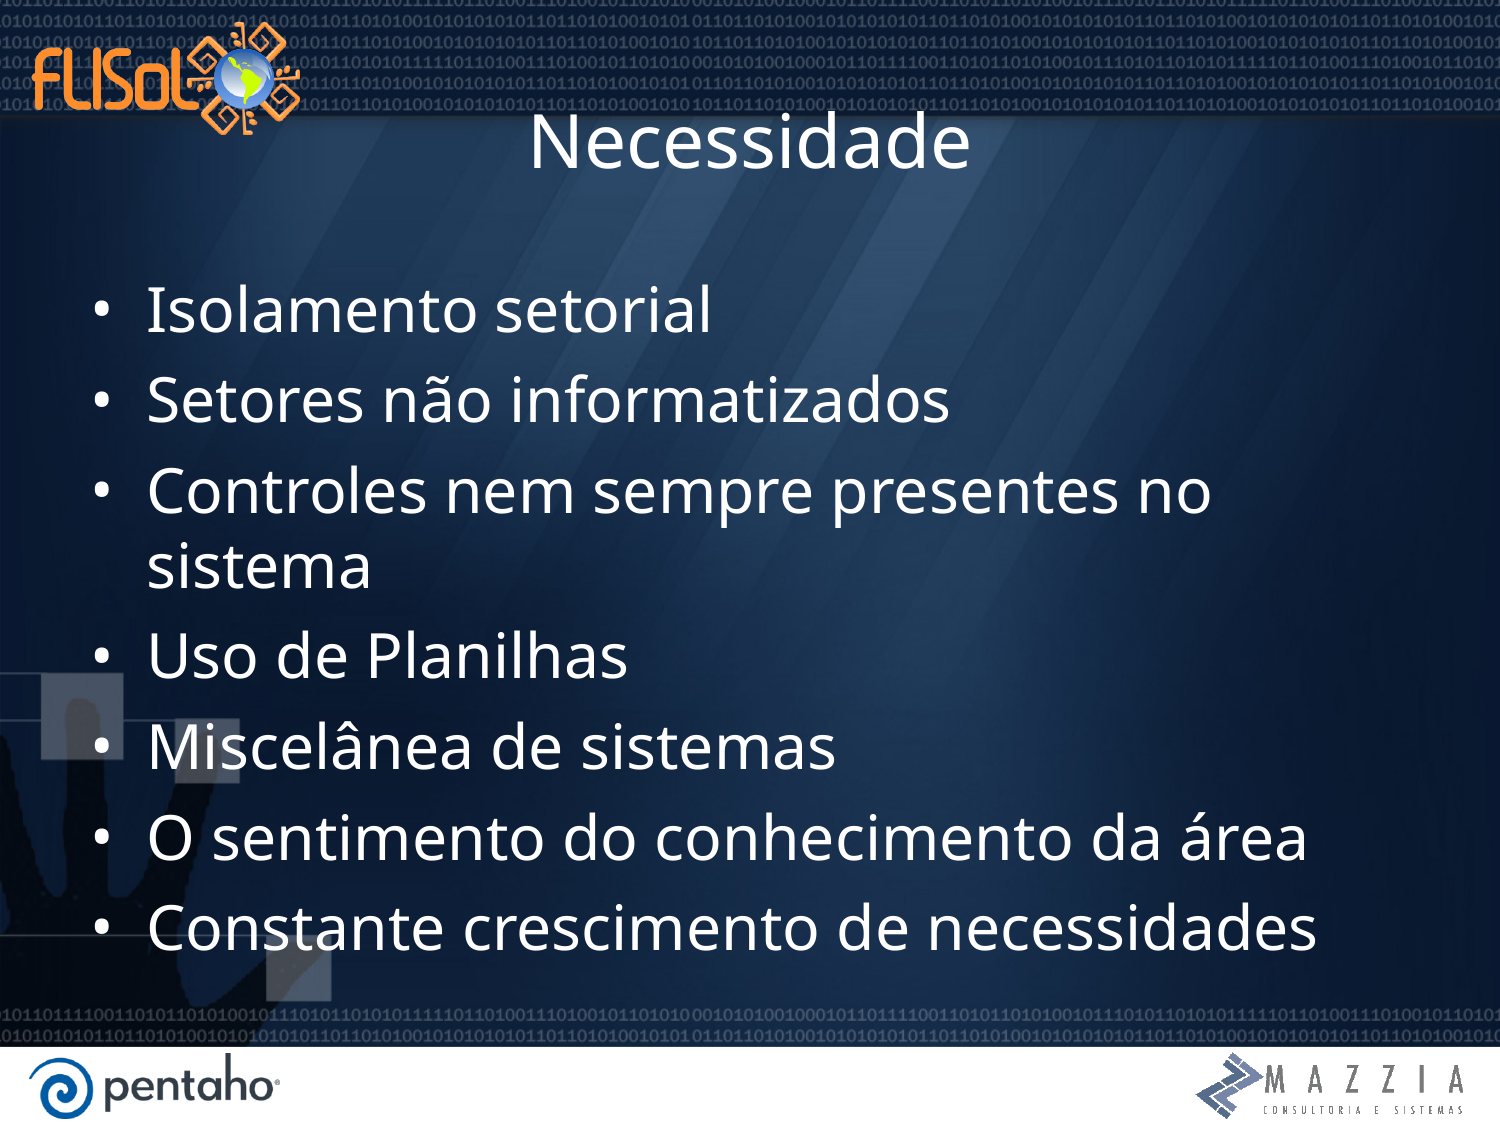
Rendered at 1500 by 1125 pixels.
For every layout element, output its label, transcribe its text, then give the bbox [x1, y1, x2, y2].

picture [0, 0, 1500, 1046]
list Isolamento setorial Setores não informatizados Controles nem sempre presentes no sistema Uso de Planilhas Miscelânea de sistemas O sentimento do conhecimento da área Constante crescimento de necessidades [75, 262, 1426, 1005]
title Necessidade [75, 45, 1426, 233]
picture [29, 1053, 280, 1119]
picture [1195, 1052, 1463, 1119]
